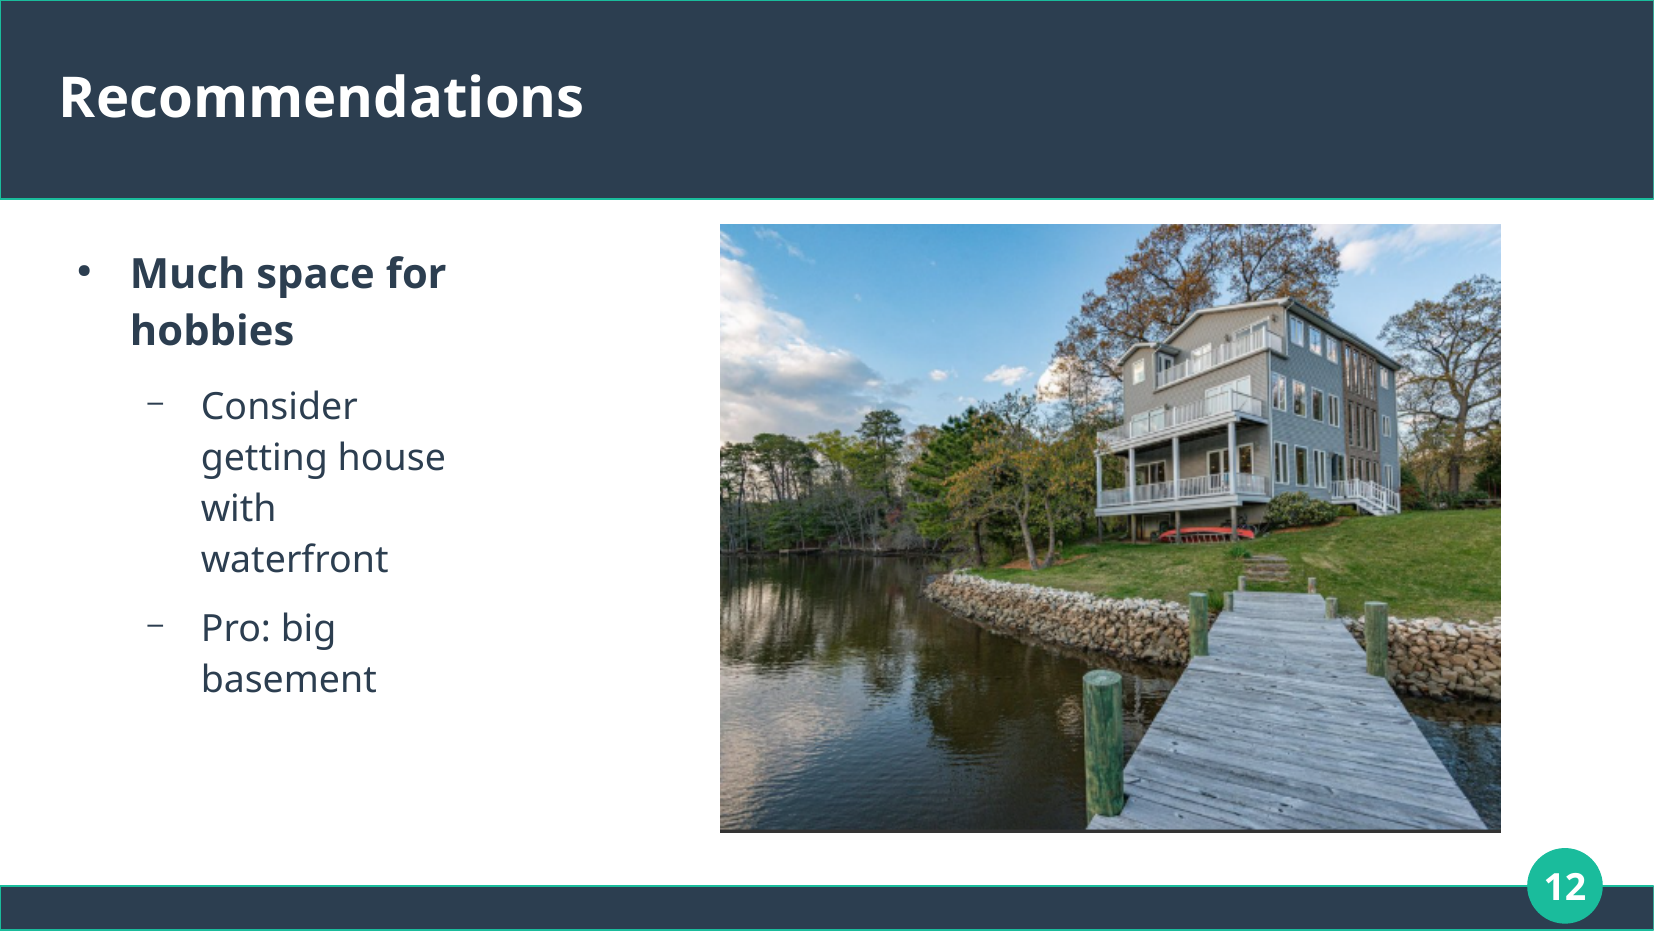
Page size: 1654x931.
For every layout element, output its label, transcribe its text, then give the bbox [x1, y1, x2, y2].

list Much space for hobbies Consider getting house with waterfront Pro: big basement [59, 243, 451, 864]
picture [720, 224, 1501, 833]
title Recommendations [59, 37, 1595, 155]
